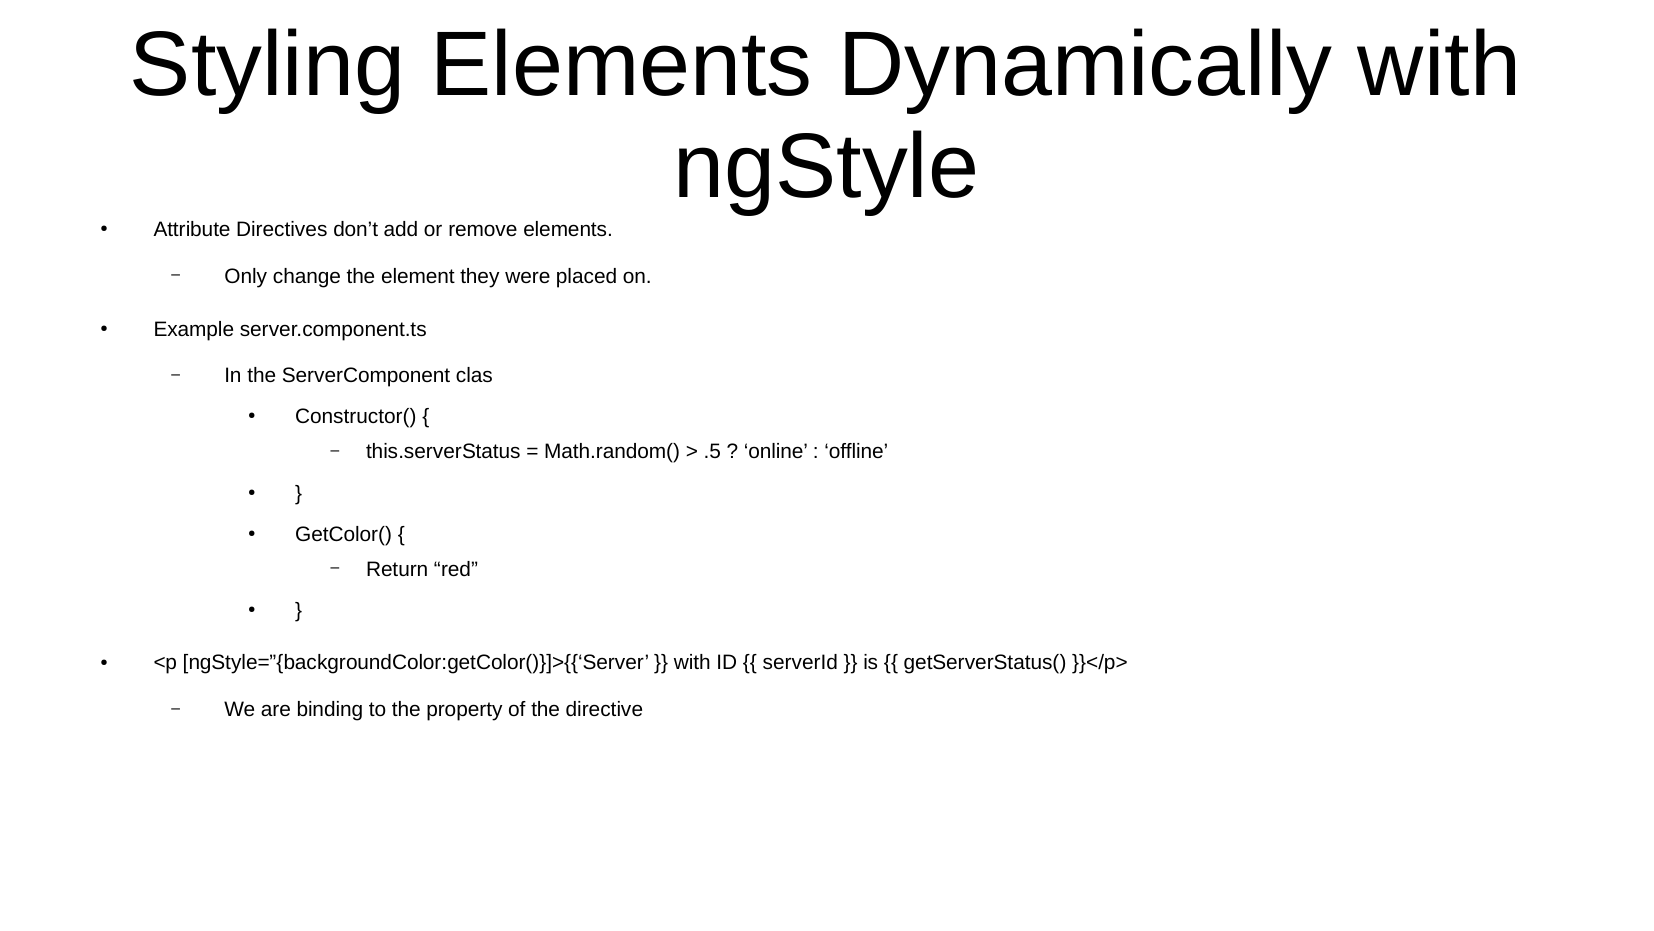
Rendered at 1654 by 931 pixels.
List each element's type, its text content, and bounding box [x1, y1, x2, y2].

list Attribute Directives don’t add or remove elements. Only change the element they were placed on. Example server.component.ts In the ServerComponent clas Constructor() { this.serverStatus = Math.random() > .5 ? ‘online’ : ‘offline’ } GetColor() { Return “red” } <p [ngStyle=”{backgroundColor:getColor()}]>{{‘Server’ }} with ID {{ serverId }} is {{ getServerStatus() }}</p> We are binding to the property of the directive [82, 217, 1591, 901]
title Styling Elements Dynamically with ngStyle [82, 12, 1571, 217]
